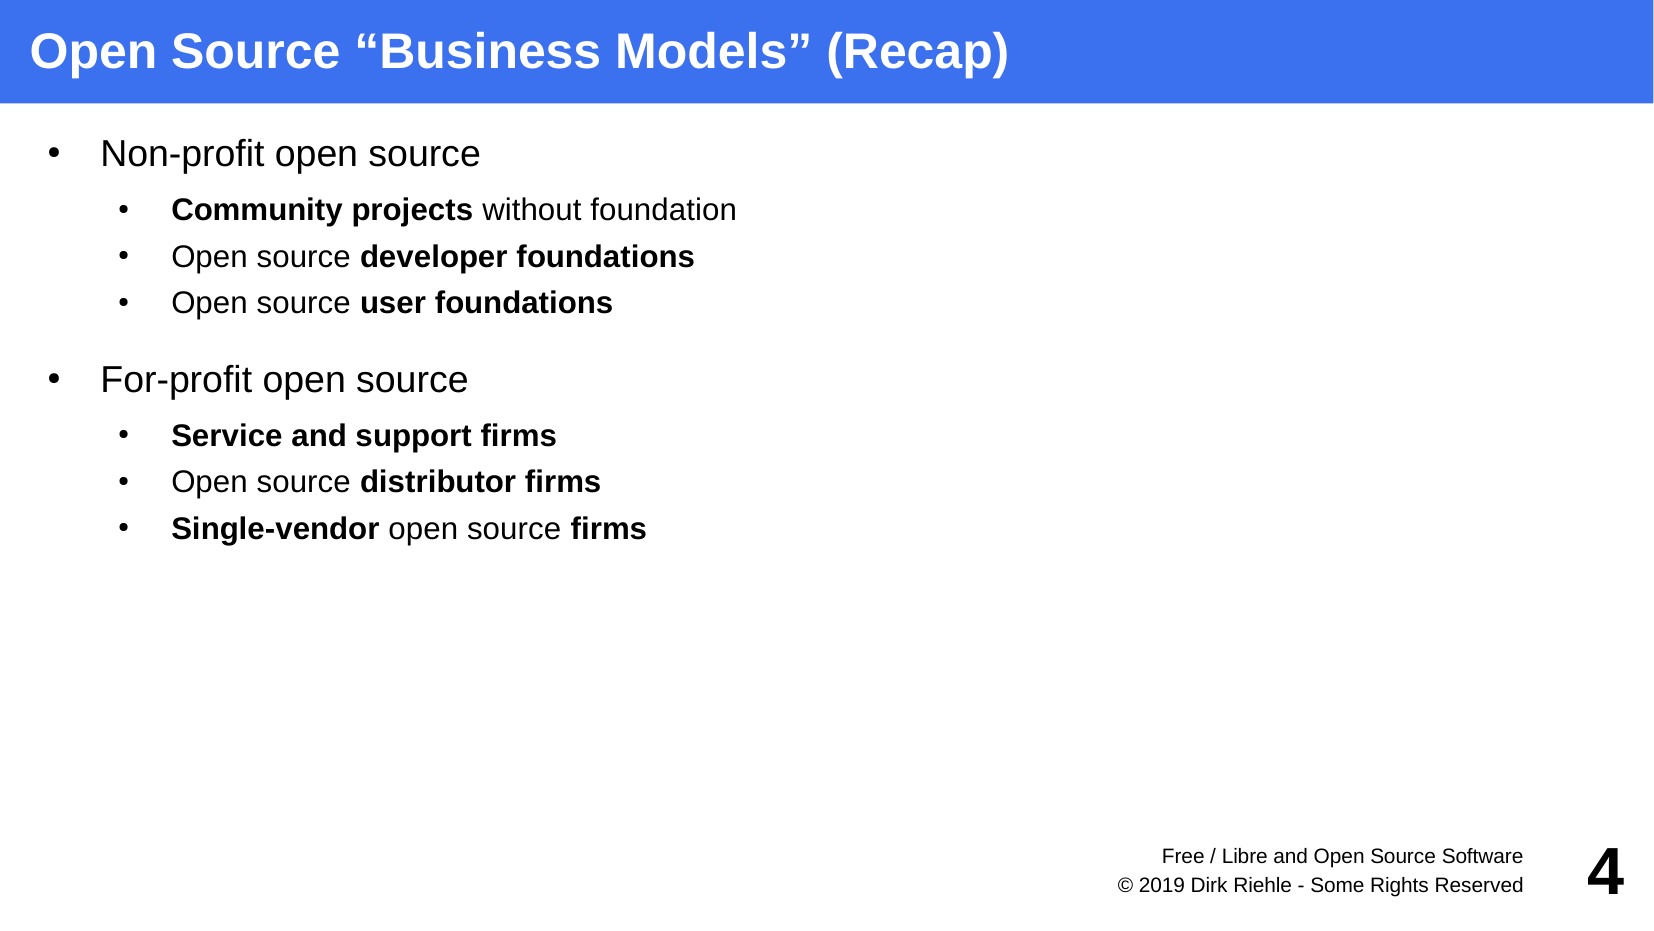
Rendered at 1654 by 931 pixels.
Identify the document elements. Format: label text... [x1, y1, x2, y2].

title Open Source “Business Models” (Recap) [0, 0, 1654, 104]
list Non-profit open source Community projects without foundation Open source developer foundations Open source user foundations For-profit open source Service and support firms Open source distributor firms Single-vendor open source firms [29, 132, 1625, 813]
